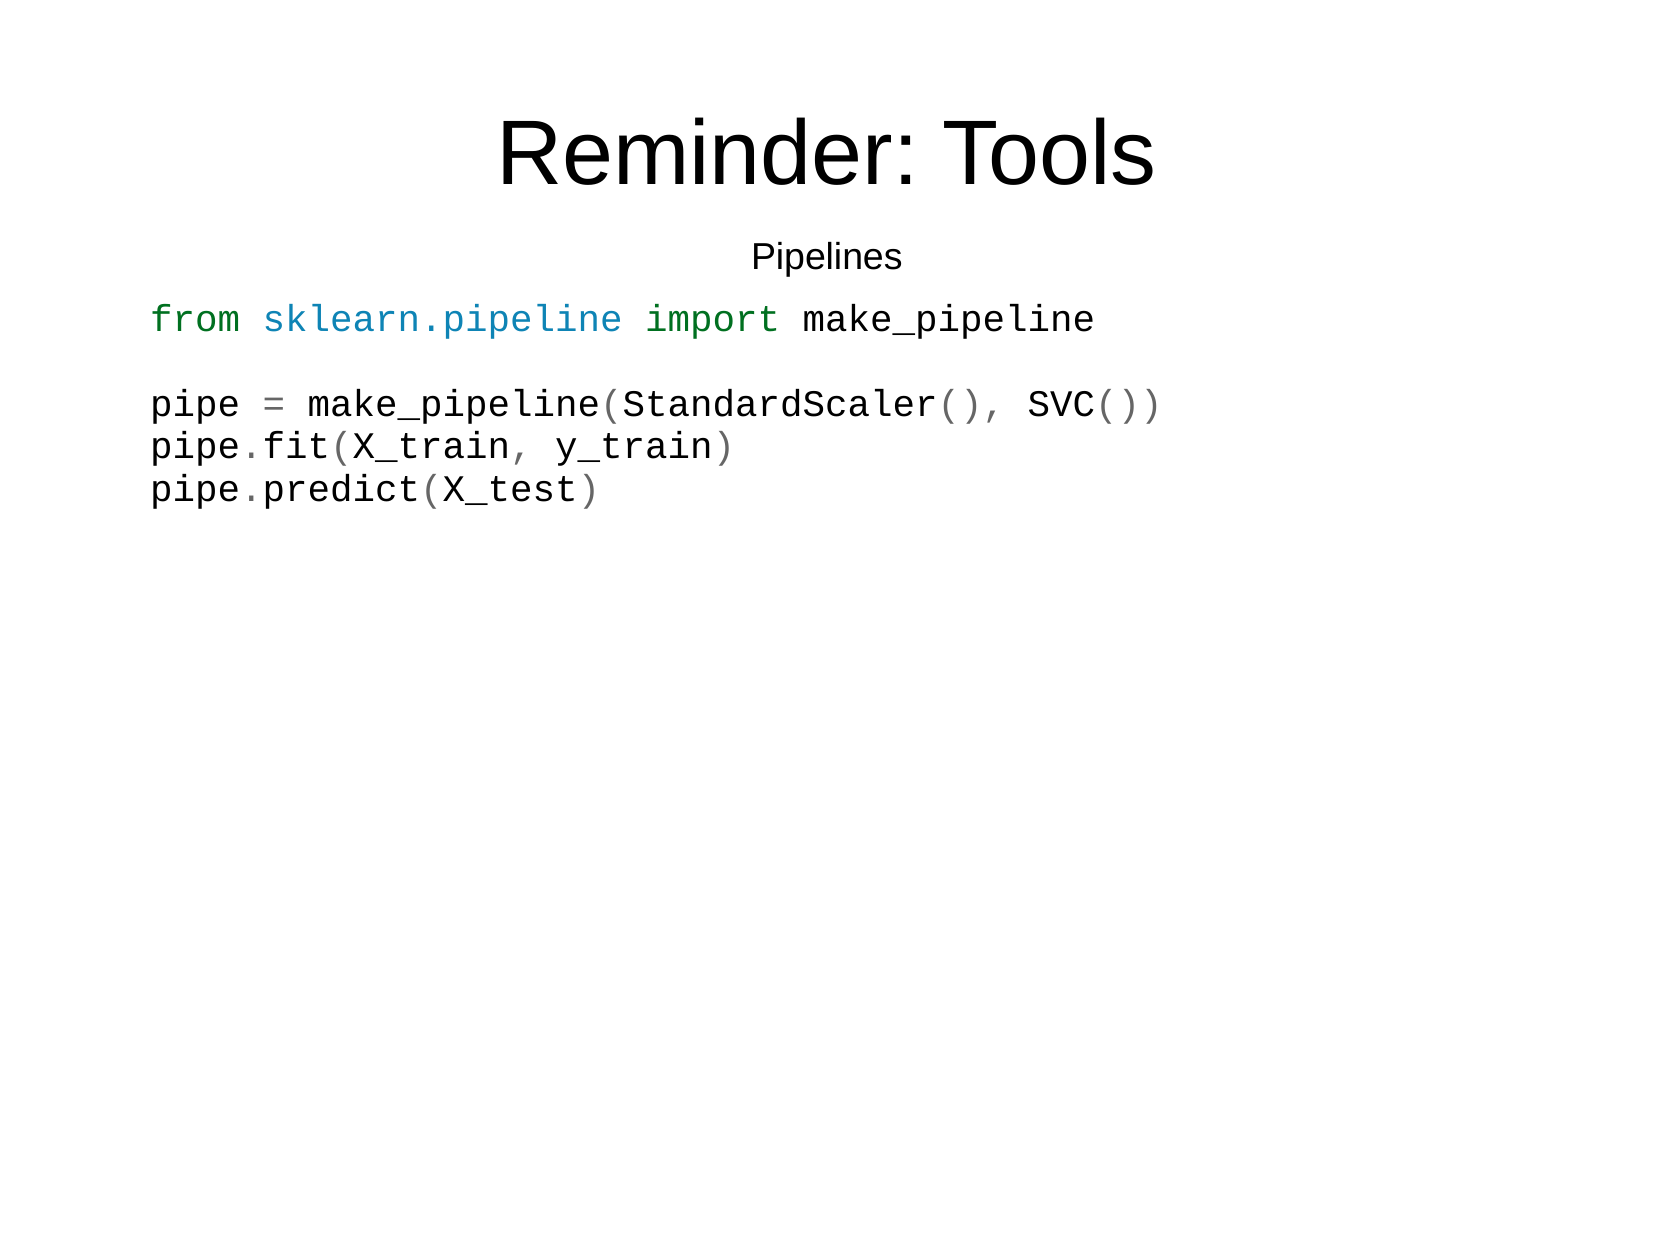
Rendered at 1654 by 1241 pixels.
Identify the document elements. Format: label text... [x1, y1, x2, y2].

text_box Pipelines [736, 228, 918, 301]
title Reminder: Tools [82, 49, 1571, 257]
text_box from sklearn.pipeline import make_pipeline pipe = make_pipeline(StandardScaler(), SVC()) pipe.fit(X_train, y_train) pipe.predict(X_test) [150, 300, 1539, 514]
